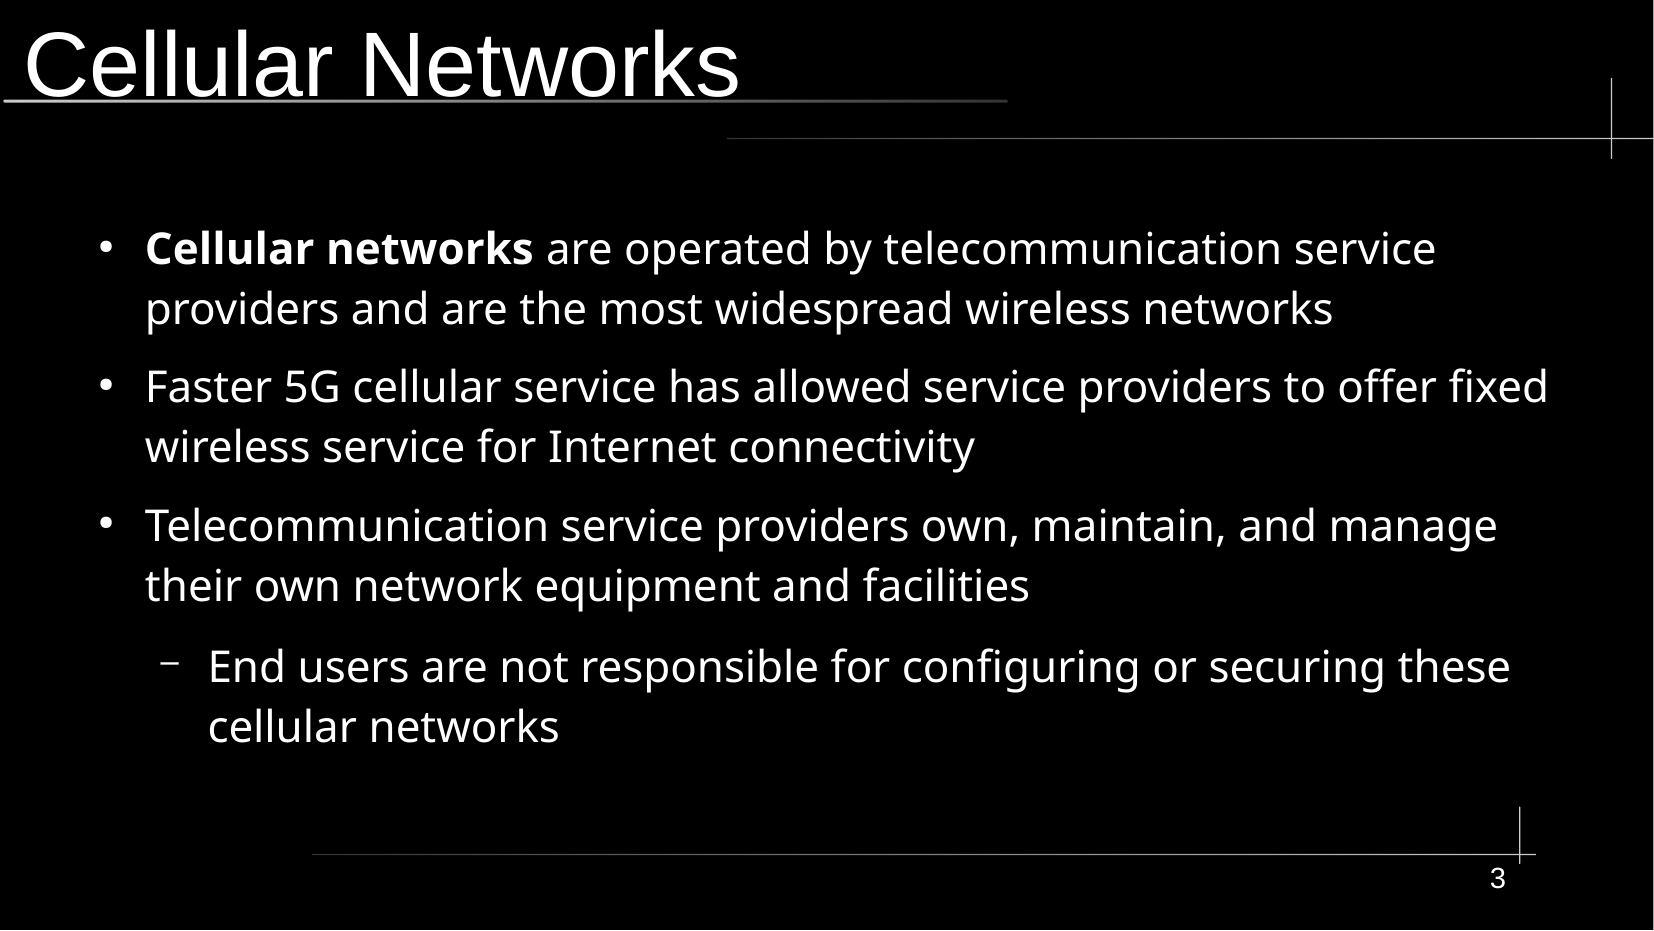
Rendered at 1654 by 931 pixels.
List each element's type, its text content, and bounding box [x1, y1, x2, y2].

title Cellular Networks [23, 11, 1589, 119]
list Cellular networks are operated by telecommunication service providers and are the most widespread wireless networks Faster 5G cellular service has allowed service providers to offer fixed wireless service for Internet connectivity Telecommunication service providers own, maintain, and manage their own network equipment and facilities End users are not responsible for configuring or securing these cellular networks [82, 217, 1571, 758]
